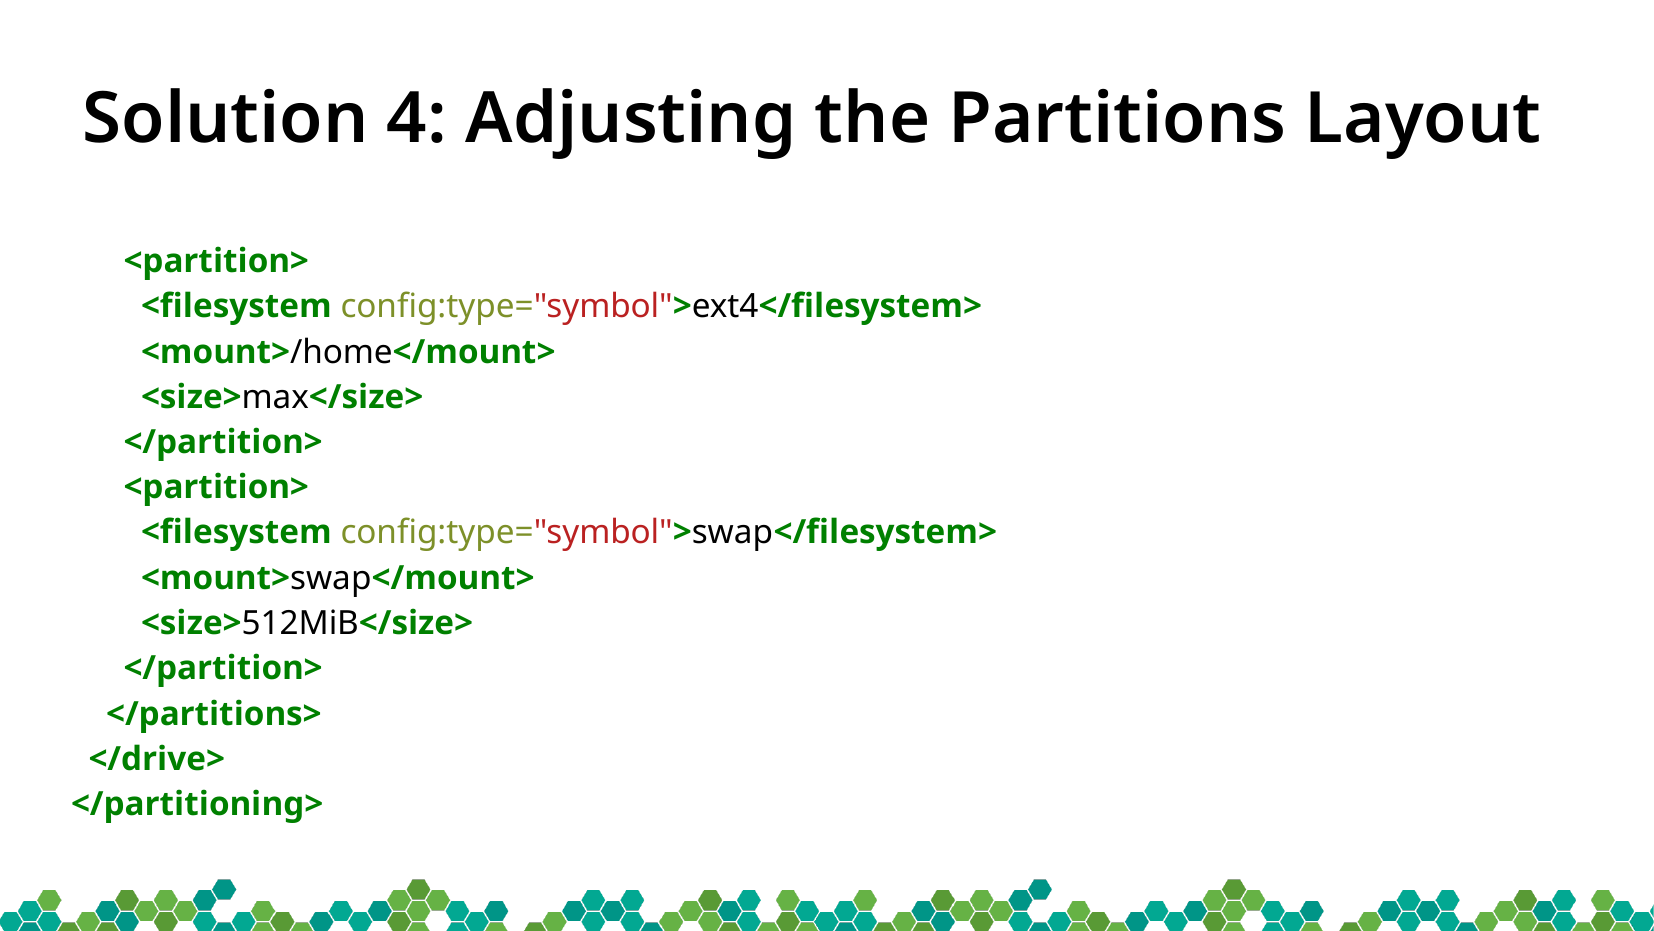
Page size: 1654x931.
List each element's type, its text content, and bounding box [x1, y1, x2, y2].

picture [0, 871, 1654, 931]
title Solution 4: Adjusting the Partitions Layout [82, 37, 1571, 193]
text_box <partition> <filesystem config:type="symbol">ext4</filesystem> <mount>/home</mount> <size>max</size> </partition> <partition> <filesystem config:type="symbol">swap</filesystem> <mount>swap</mount> <size>512MiB</size> </partition> </partitions> </drive> </partitioning> [56, 229, 1602, 871]
